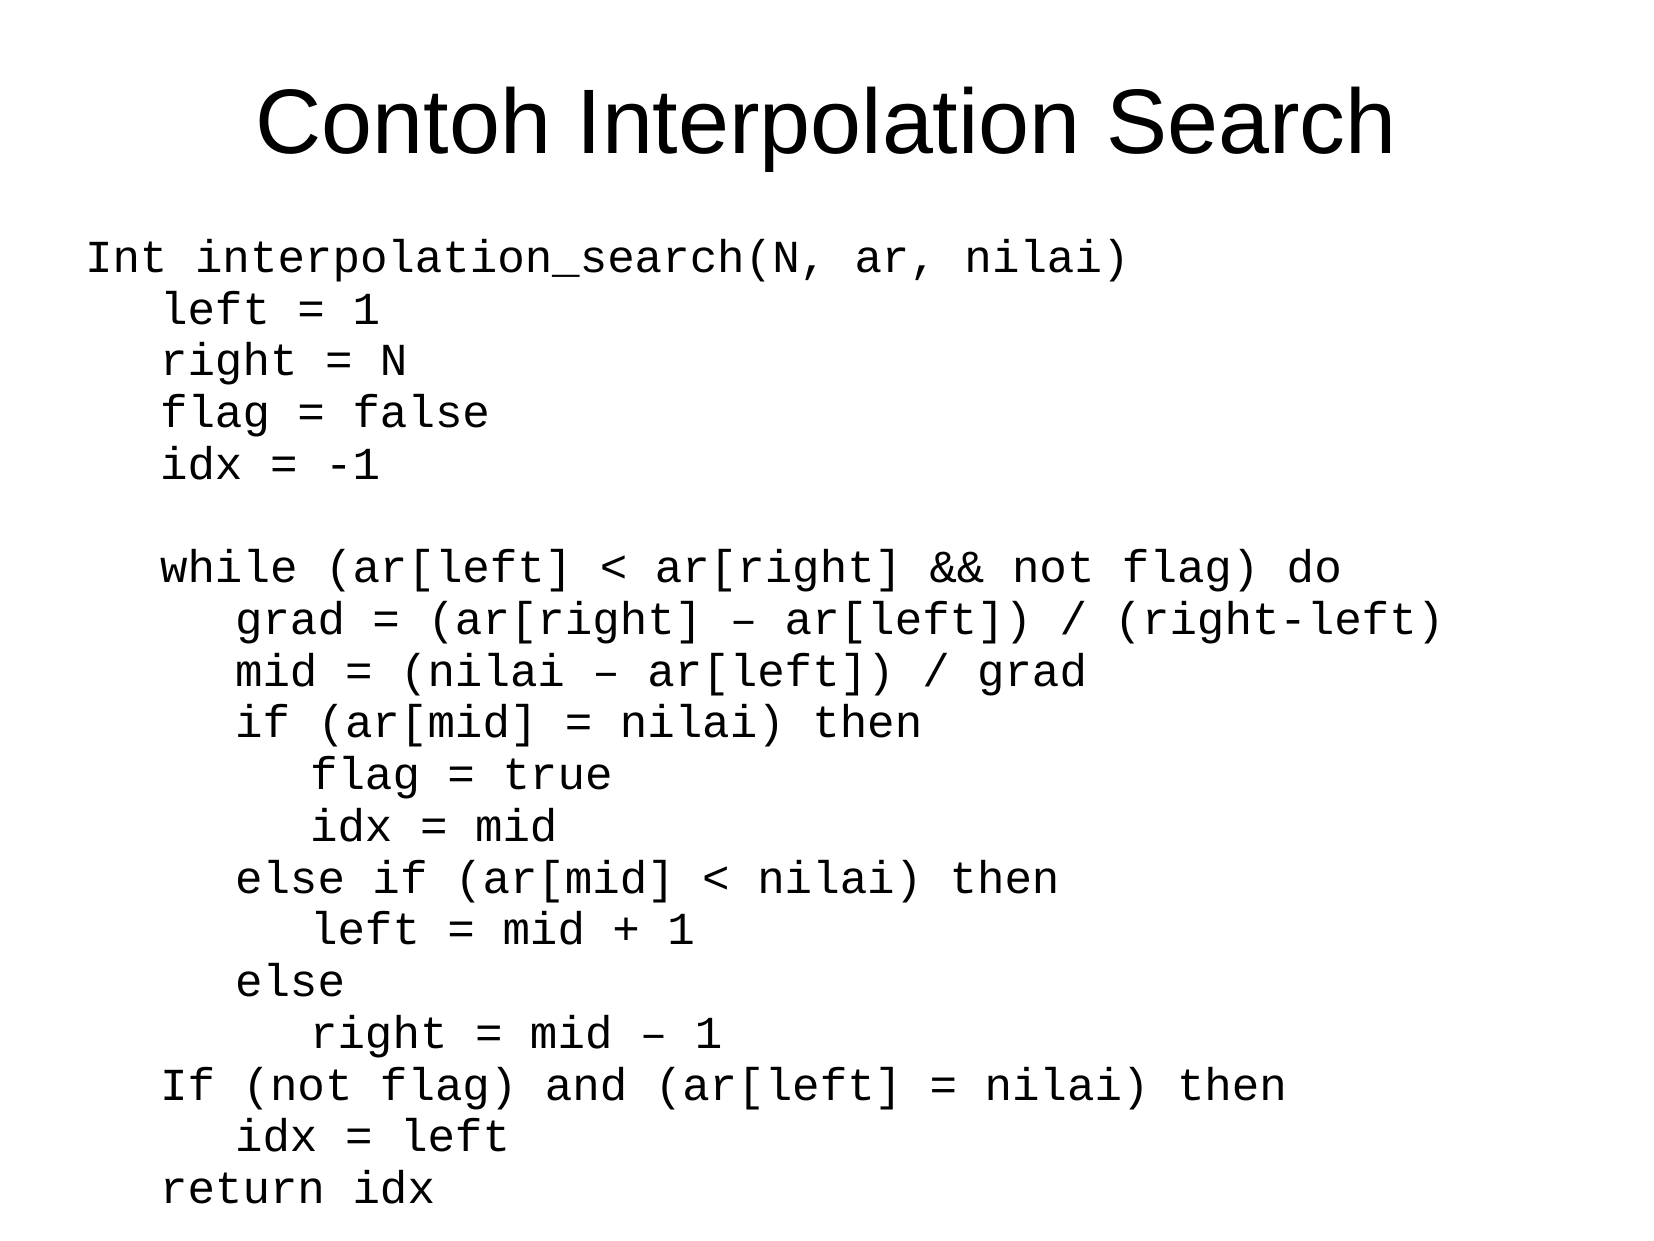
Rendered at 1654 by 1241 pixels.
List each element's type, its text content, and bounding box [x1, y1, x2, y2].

title Contoh Interpolation Search [82, 17, 1571, 226]
subtitle Int interpolation_search(N, ar, nilai) left = 1 right = N flag = false idx = -1 while (ar[left] < ar[right] && not flag) do grad = (ar[right] – ar[left]) / (right-left) mid = (nilai – ar[left]) / grad if (ar[mid] = nilai) then flag = true idx = mid else if (ar[mid] < nilai) then left = mid + 1 else right = mid – 1 If (not flag) and (ar[left] = nilai) then idx = left return idx [85, 234, 1574, 1216]
